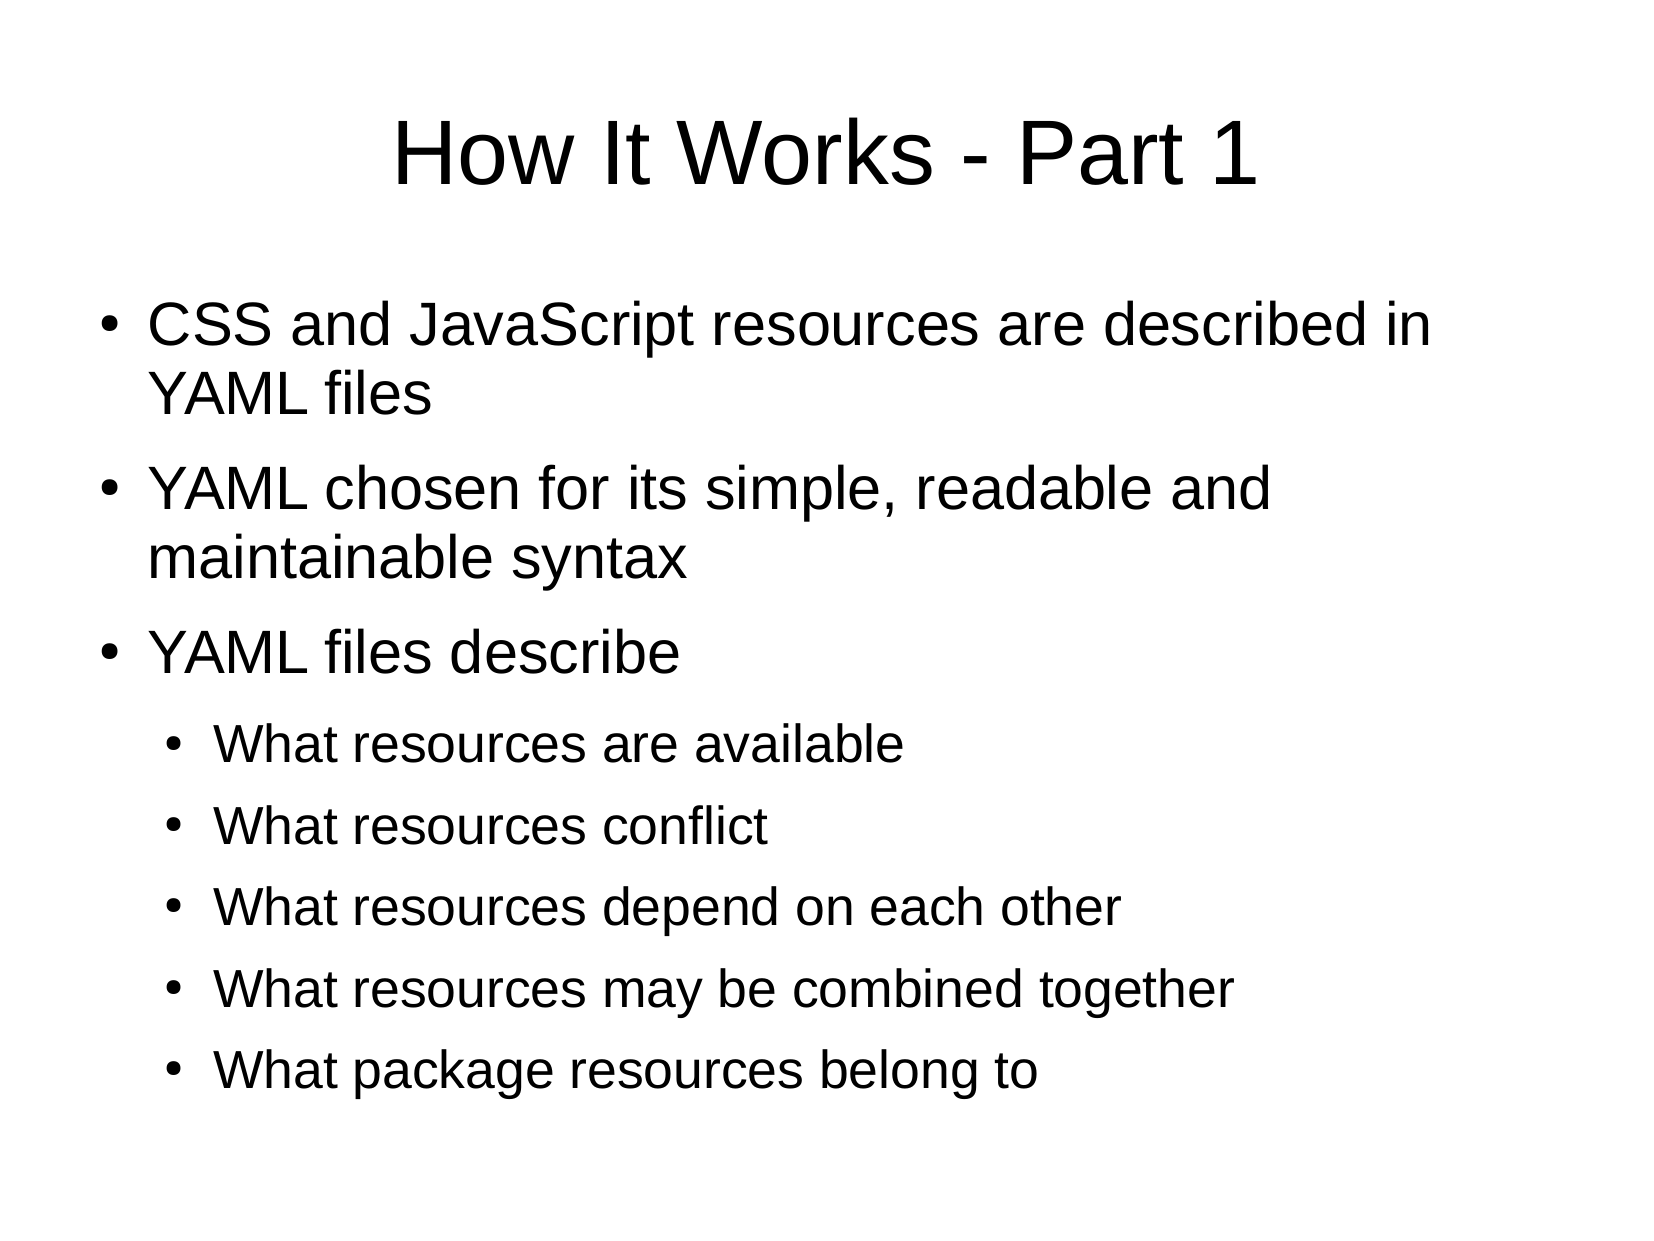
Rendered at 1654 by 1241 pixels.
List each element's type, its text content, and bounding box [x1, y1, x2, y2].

list CSS and JavaScript resources are described in YAML files YAML chosen for its simple, readable and maintainable syntax YAML files describe What resources are available What resources conflict What resources depend on each other What resources may be combined together What package resources belong to [82, 290, 1571, 1109]
title How It Works - Part 1 [82, 56, 1571, 250]
